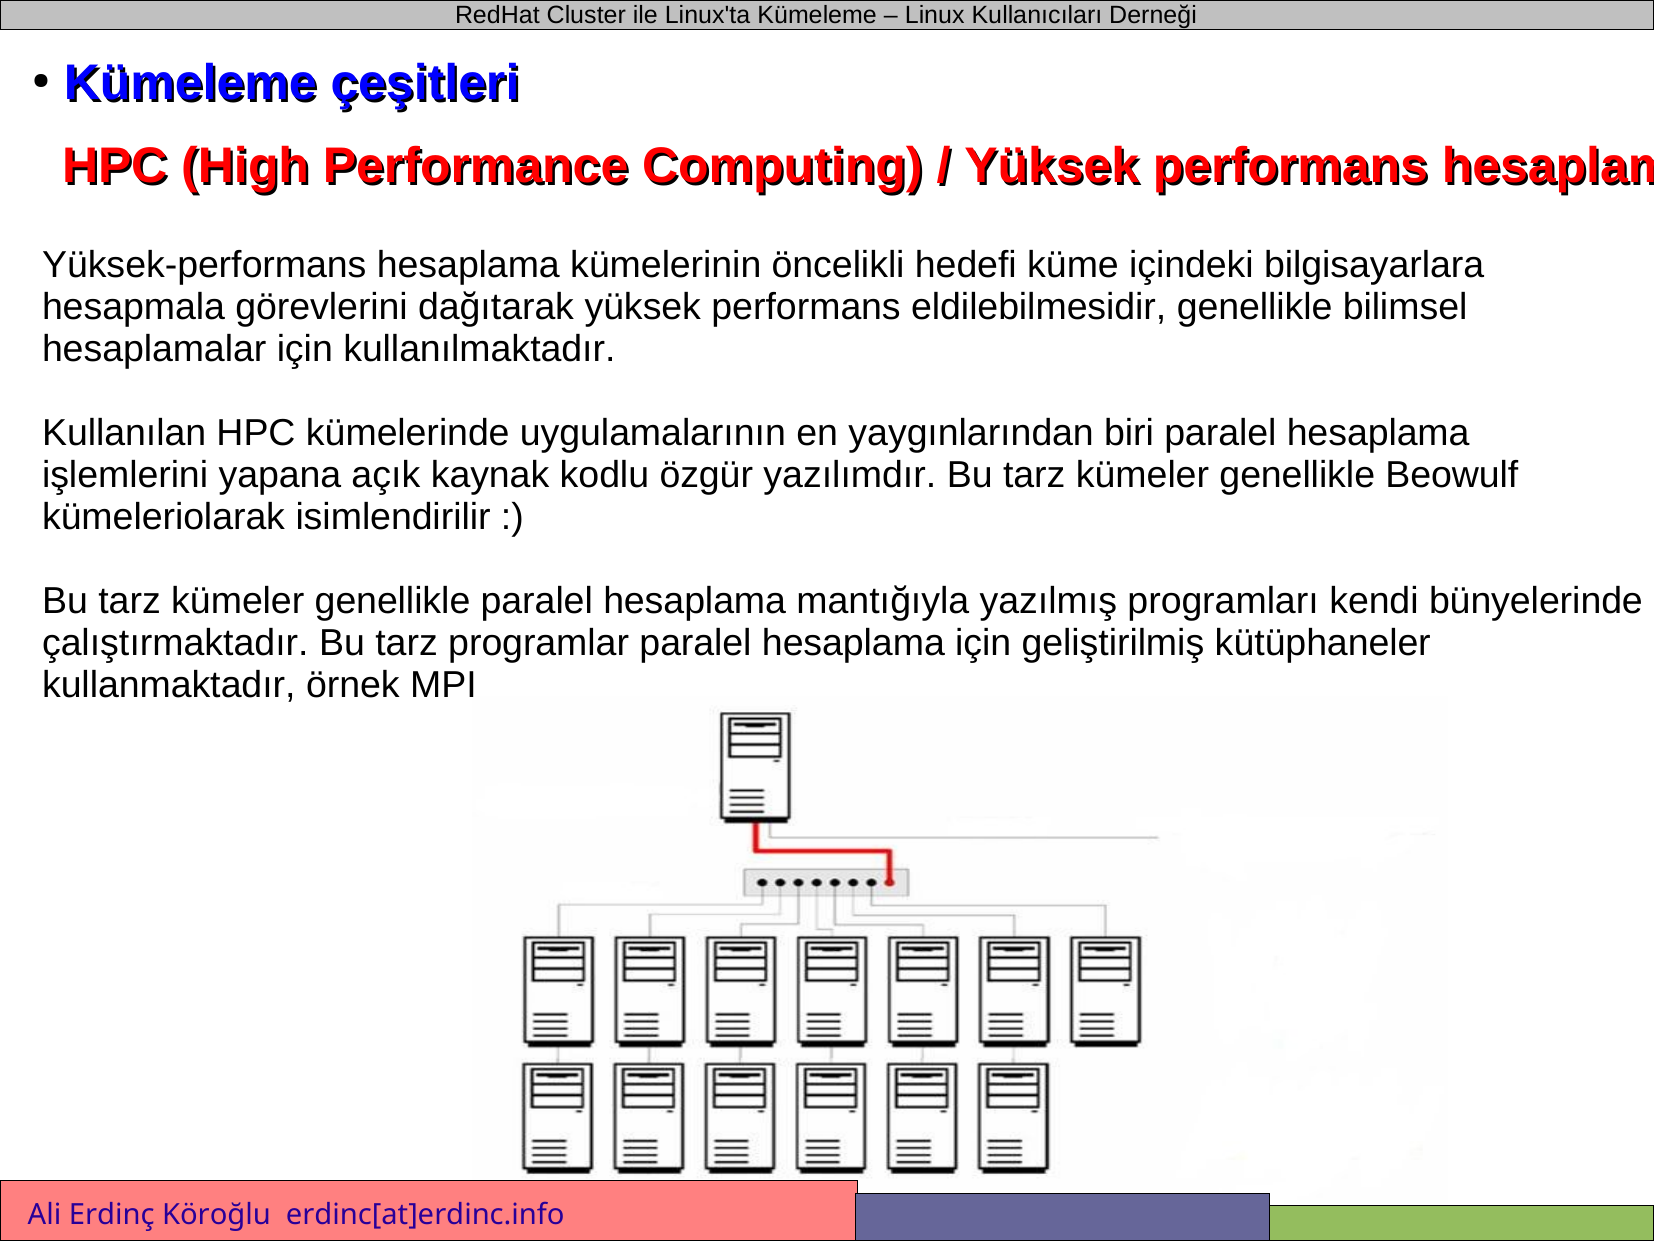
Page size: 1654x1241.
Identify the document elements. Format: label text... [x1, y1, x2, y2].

text_box RedHat Cluster ile Linux'ta Kümeleme – Linux Kullanıcıları Derneği [0, 0, 1654, 30]
text_box [0, 1180, 1654, 1241]
text_box Kümeleme çeşitleri [17, 47, 535, 127]
text_box Yüksek-performans hesaplama kümelerinin öncelikli hedefi küme içindeki bilgisayarlara hesapmala görevlerini dağıtarak yüksek performans eldilebilmesidir, genellikle bilimsel hesaplamalar için kullanılmaktadır. Kullanılan HPC kümelerinde uygulamalarının en yaygınlarından biri paralel hesaplama işlemlerini yapana açık kaynak kodlu özgür yazılımdır. Bu tarz kümeler genellikle Beowulf kümeleriolarak isimlendirilir :) Bu tarz kümeler genellikle paralel hesaplama mantığıyla yazılmış programları kendi bünyelerinde çalıştırmaktadır. Bu tarz programlar paralel hesaplama için geliştirilmiş kütüphaneler kullanmaktadır, örnek MPI [27, 236, 1654, 763]
text_box Ali Erdinç Köroğlu erdinc[at]erdinc.info http://www.erdinc.info [12, 1186, 853, 1241]
picture [472, 763, 1448, 1205]
text_box HPC (High Performance Computing) / Yüksek performans hesaplama kümeleri [47, 130, 1654, 210]
